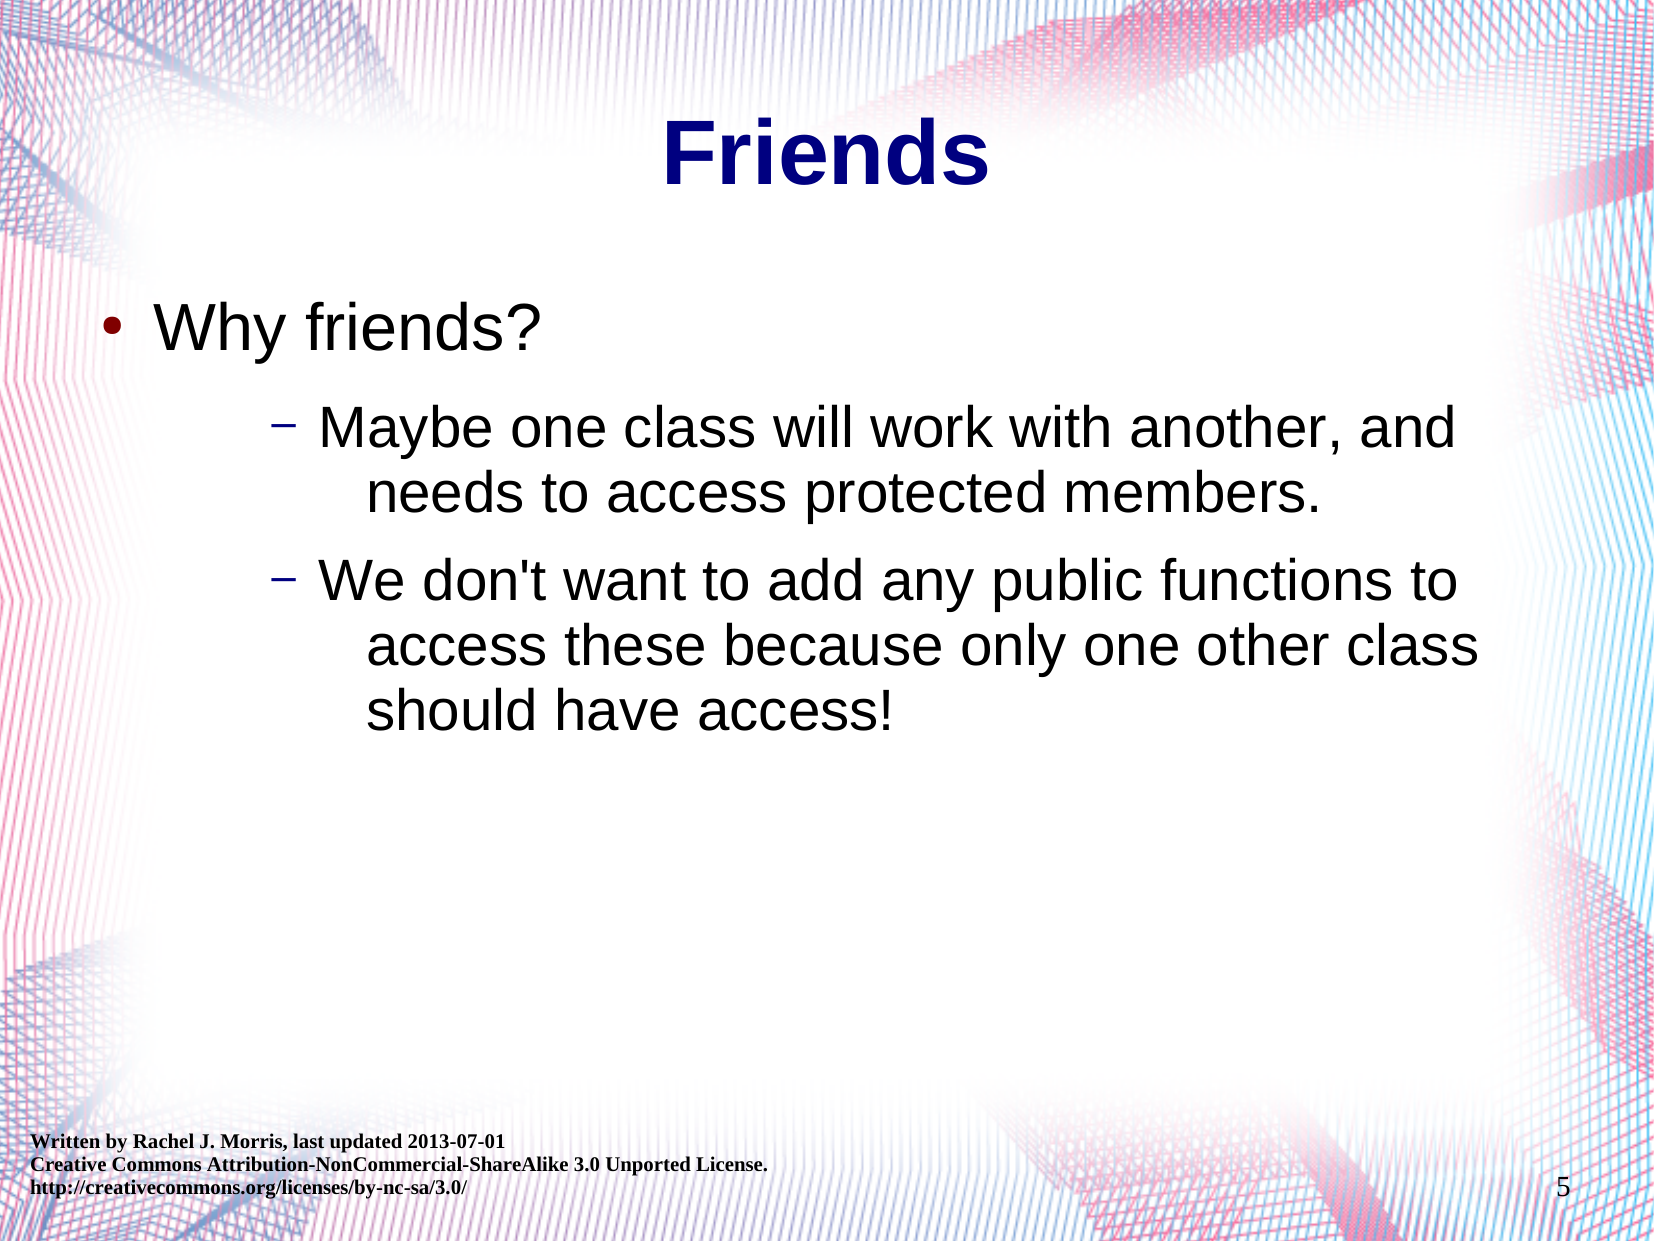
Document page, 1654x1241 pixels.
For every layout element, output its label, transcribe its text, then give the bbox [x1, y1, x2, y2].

title Friends [82, 49, 1571, 257]
picture [0, 0, 1654, 1241]
list Why friends? Maybe one class will work with another, and needs to access protected members. We don't want to add any public functions to access these because only one other class should have access! [82, 290, 1571, 1010]
